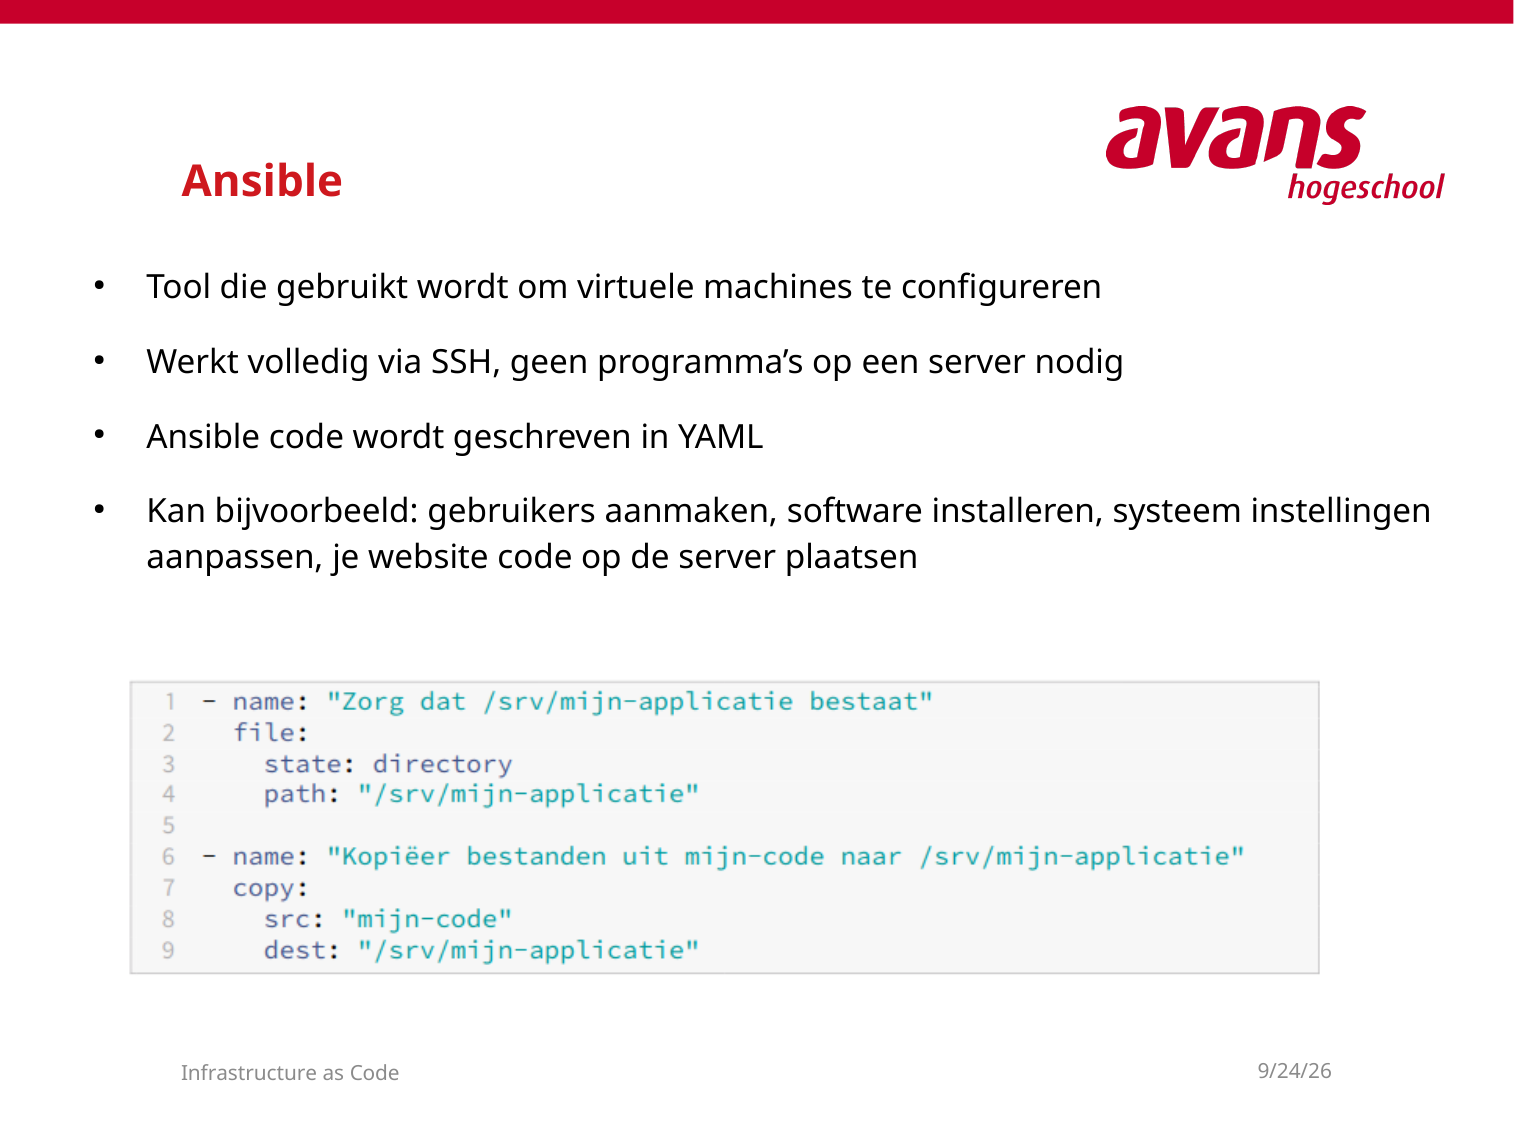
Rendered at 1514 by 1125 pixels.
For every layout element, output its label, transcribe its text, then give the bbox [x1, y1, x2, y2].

title Ansible [181, 150, 1028, 209]
list Tool die gebruikt wordt om virtuele machines te configureren Werkt volledig via SSH, geen programma’s op een server nodig Ansible code wordt geschreven in YAML Kan bijvoorbeeld: gebruikers aanmaken, software installeren, systeem instellingen aanpassen, je website code op de server plaatsen [75, 263, 1438, 916]
picture [1106, 106, 1445, 205]
picture [125, 663, 1345, 991]
